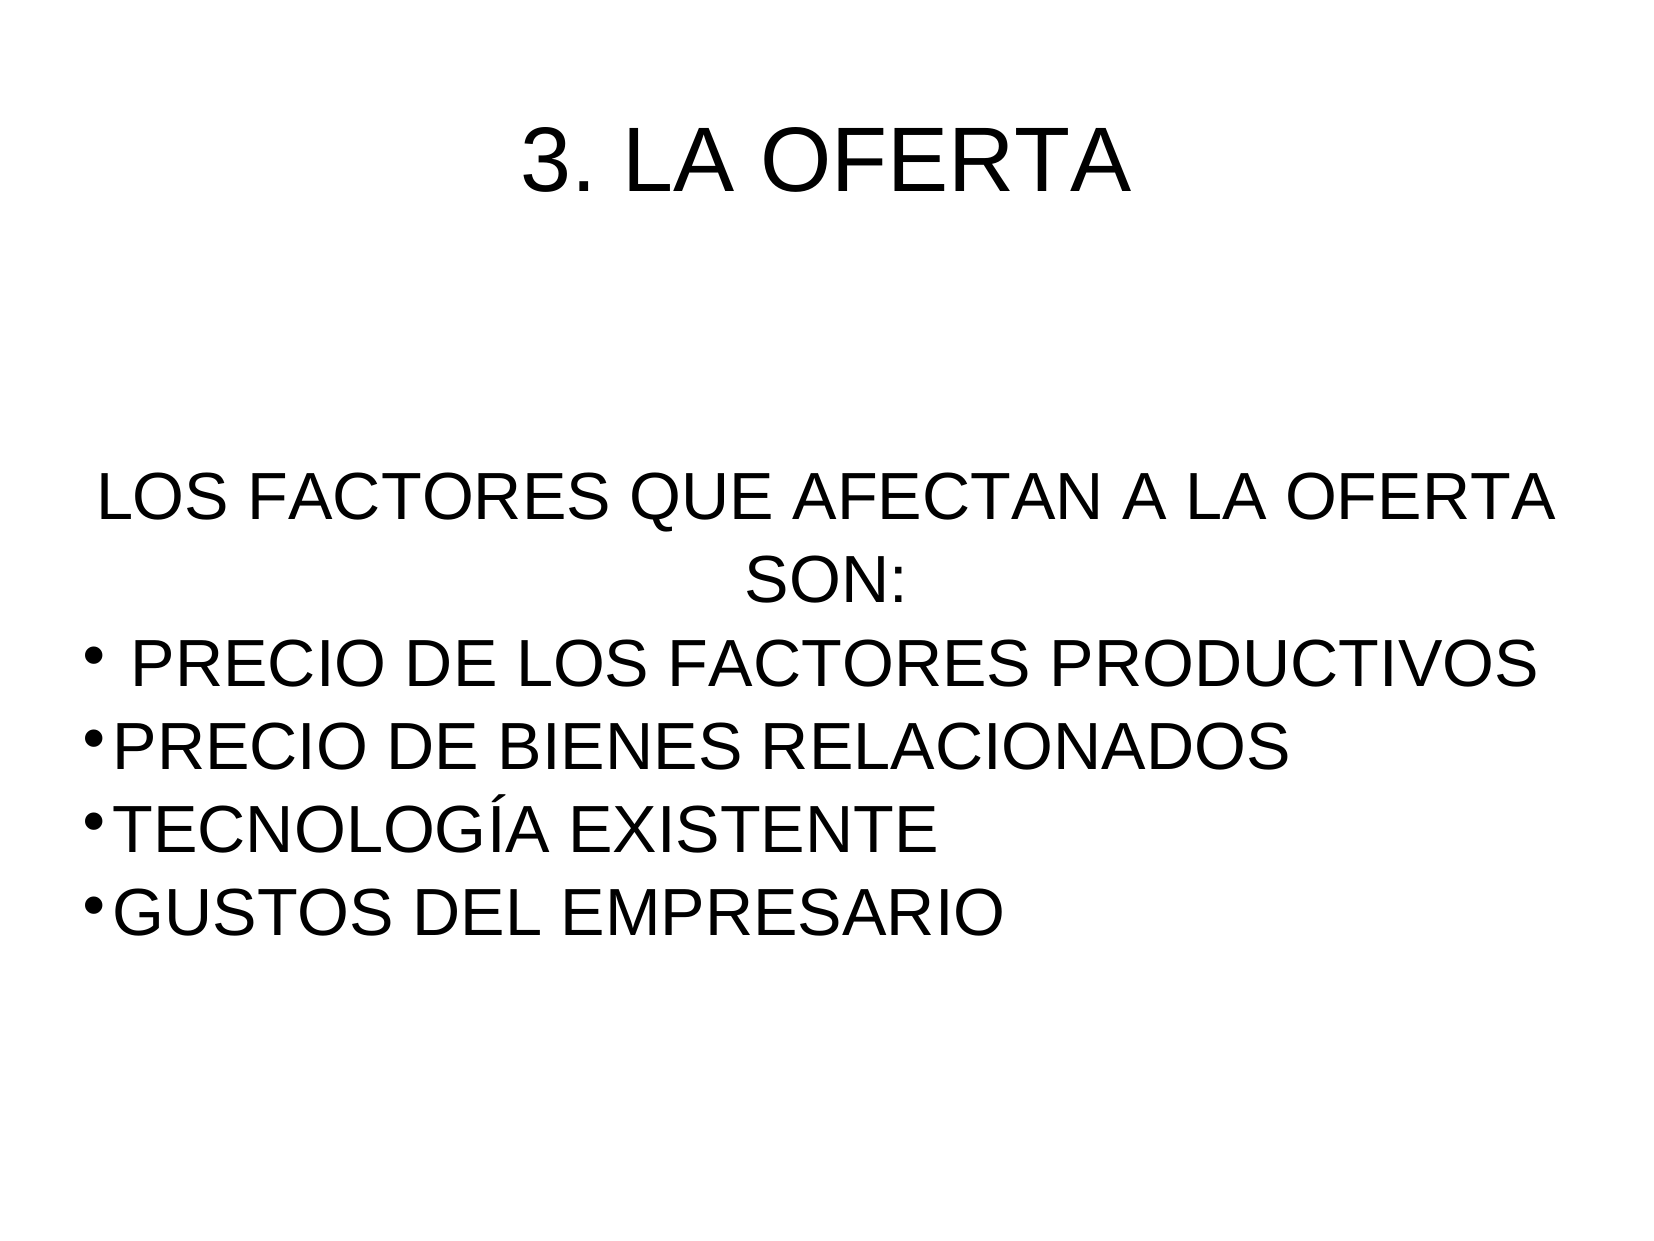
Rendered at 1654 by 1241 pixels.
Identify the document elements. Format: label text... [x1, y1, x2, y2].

title 3. LA OFERTA [82, 56, 1571, 249]
subtitle LOS FACTORES QUE AFECTAN A LA OFERTA SON: PRECIO DE LOS FACTORES PRODUCTIVOS PRECIO DE BIENES RELACIONADOS TECNOLOGÍA EXISTENTE GUSTOS DEL EMPRESARIO [82, 297, 1571, 1102]
